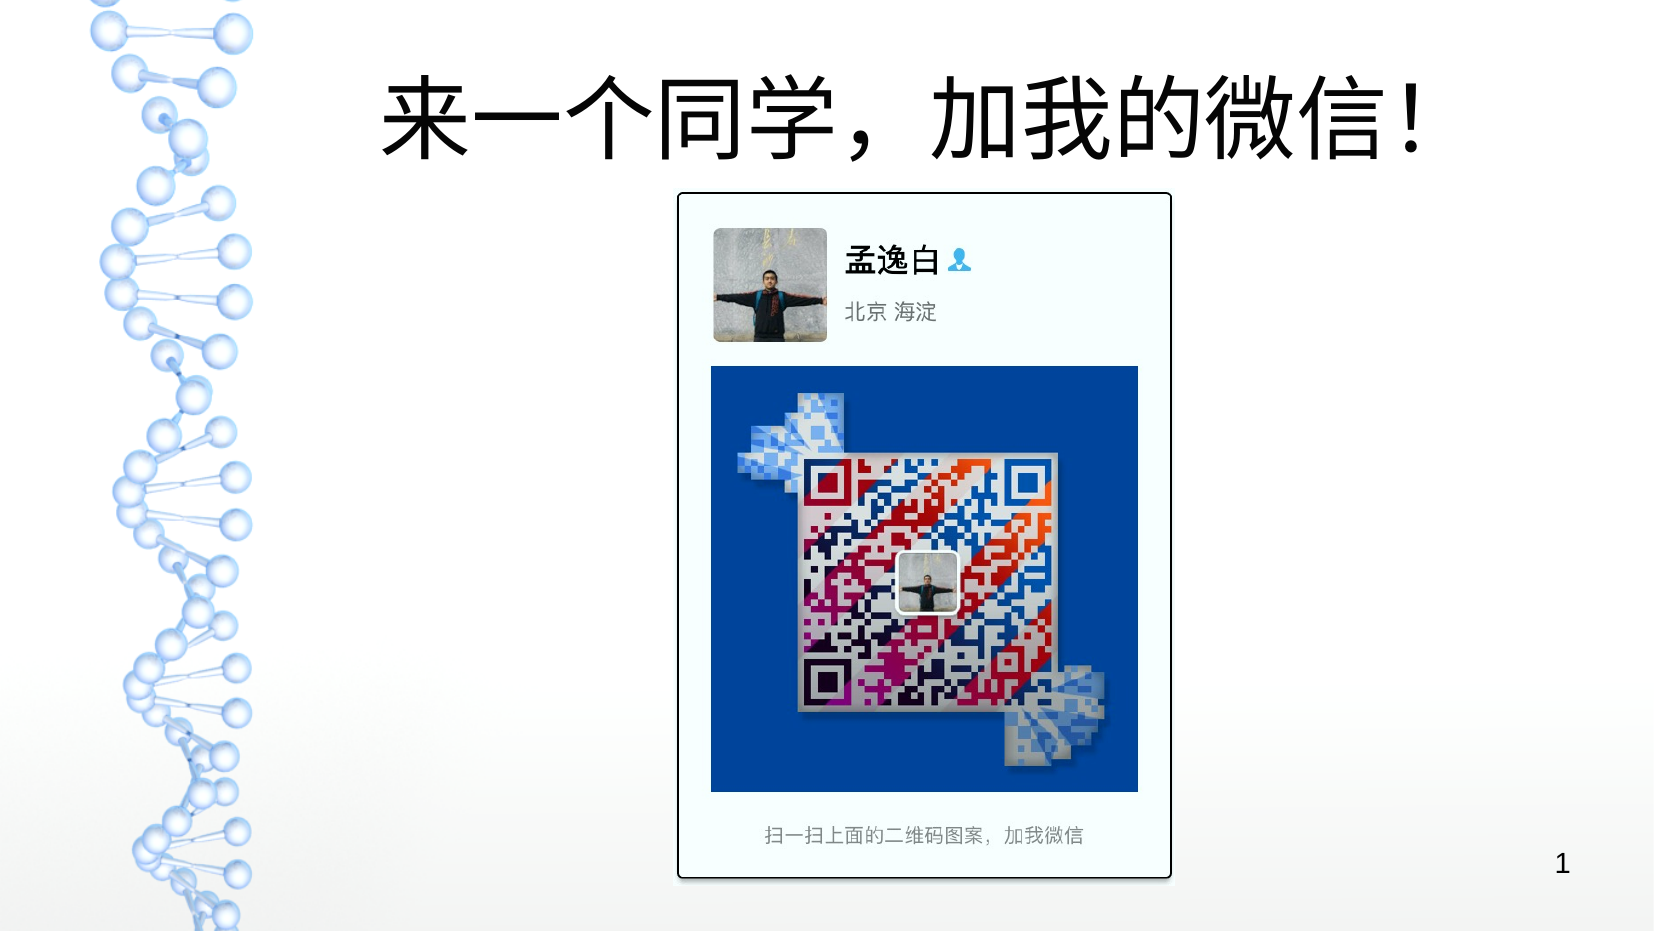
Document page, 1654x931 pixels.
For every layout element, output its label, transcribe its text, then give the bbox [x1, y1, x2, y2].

title 来一个同学，加我的微信！ [265, 35, 1595, 189]
picture [0, 0, 1654, 931]
